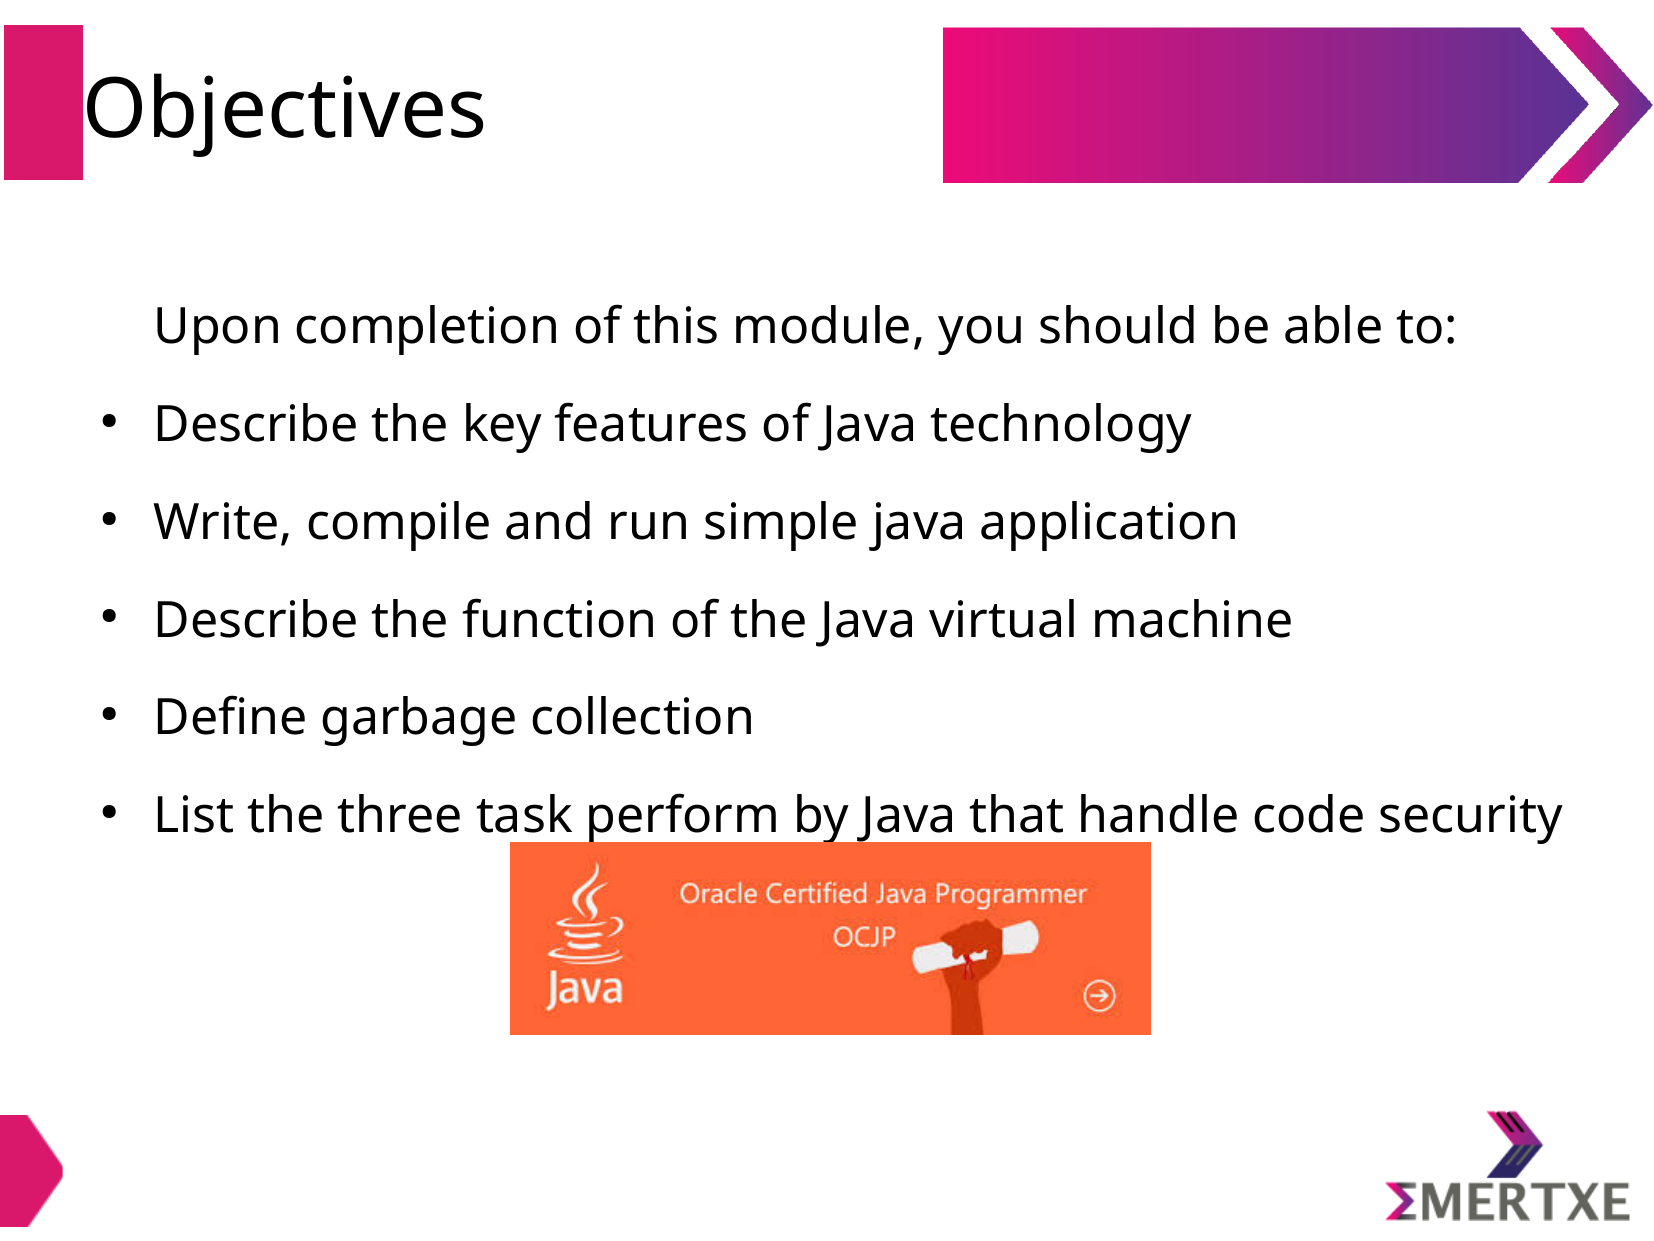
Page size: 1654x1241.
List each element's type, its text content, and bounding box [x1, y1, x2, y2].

picture [510, 842, 1151, 1036]
picture [1571, 27, 1653, 183]
title Objectives [82, 2, 1571, 210]
list Upon completion of this module, you should be able to: Describe the key features of Java technology Write, compile and run simple java application Describe the function of the Java virtual machine Define garbage collection List the three task perform by Java that handle code security [82, 290, 1571, 1010]
picture [1385, 1107, 1631, 1221]
